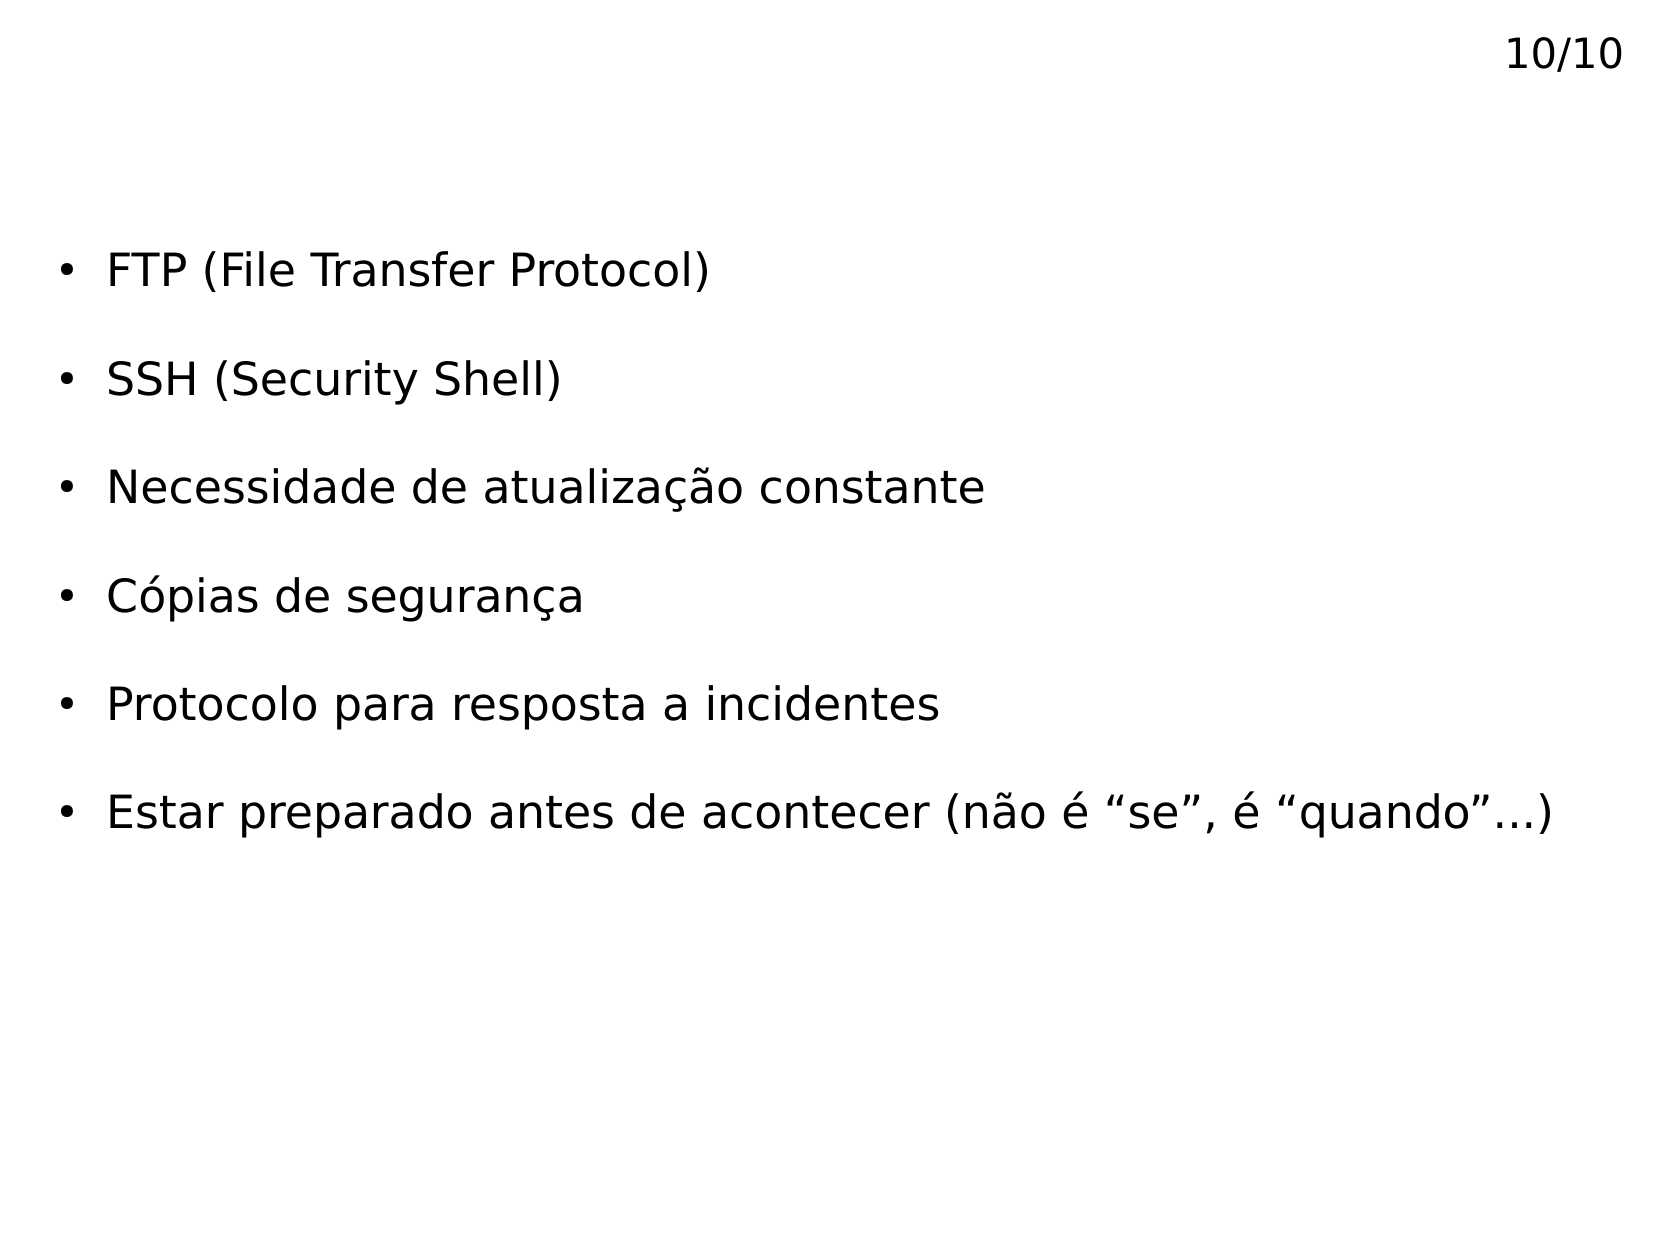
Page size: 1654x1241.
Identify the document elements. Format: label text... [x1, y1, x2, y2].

list FTP (File Transfer Protocol) SSH (Security Shell) Necessidade de atualização constante Cópias de segurança Protocolo para resposta a incidentes Estar preparado antes de acontecer (não é “se”, é “quando”...) [59, 236, 1595, 1211]
